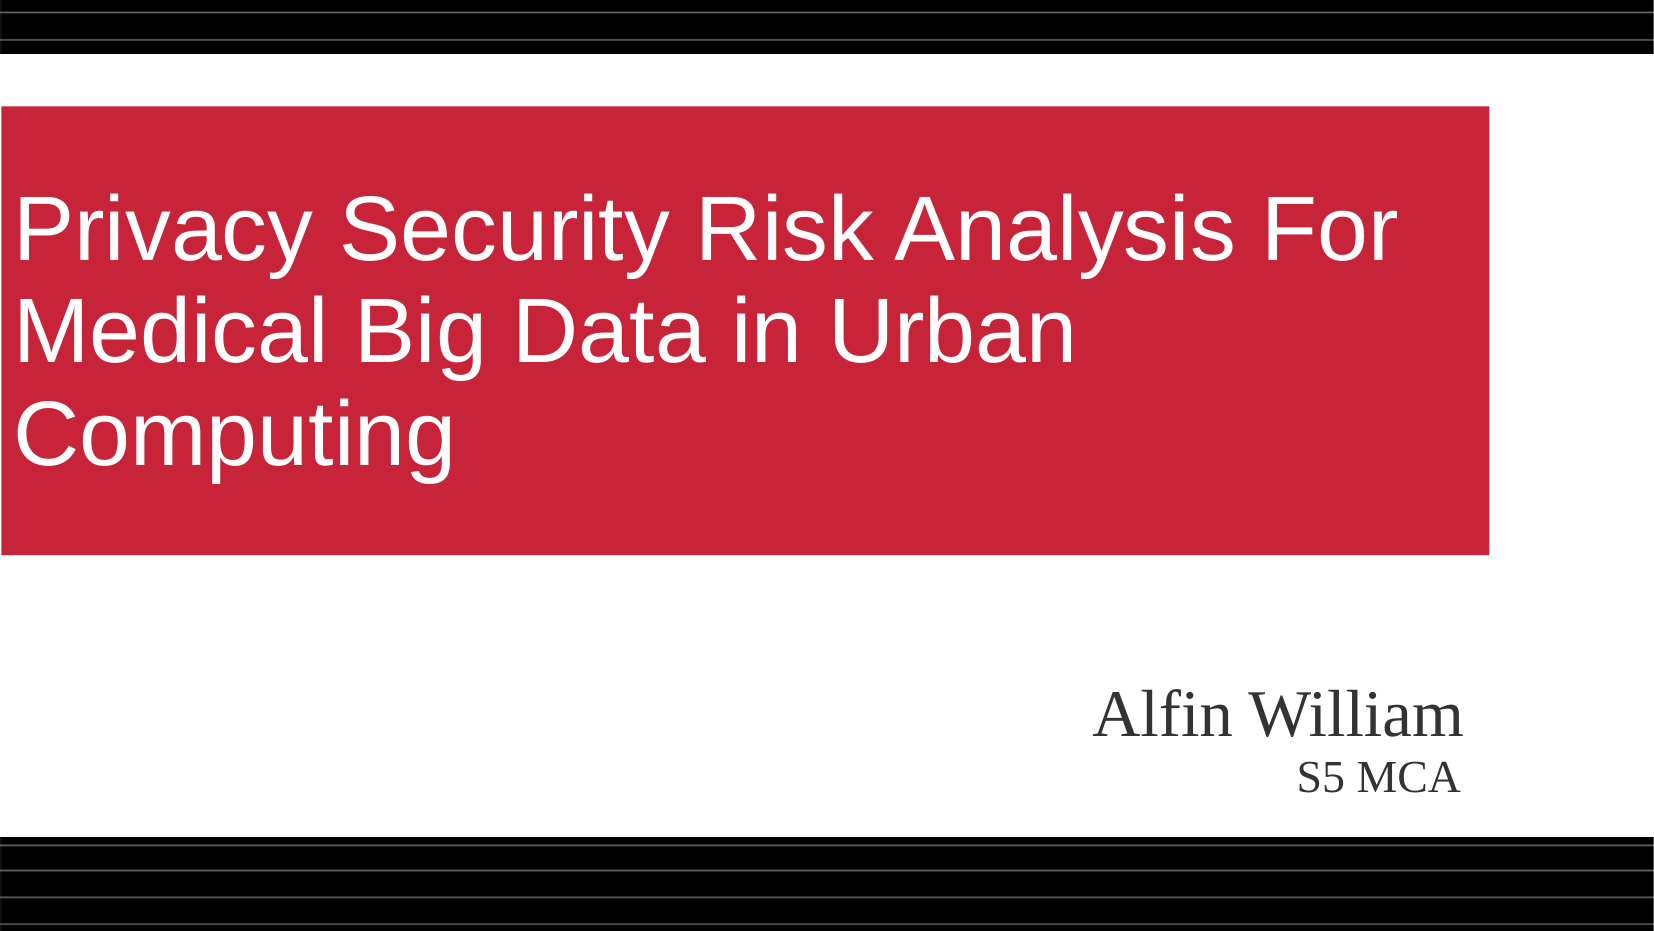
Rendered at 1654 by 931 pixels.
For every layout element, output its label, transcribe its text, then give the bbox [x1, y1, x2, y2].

subtitle Alfin William S5 MCA [614, 602, 1501, 854]
title Privacy Security Risk Analysis For Medical Big Data in Urban Computing [1, 106, 1490, 556]
picture [0, 837, 1654, 931]
picture [0, 0, 1654, 54]
